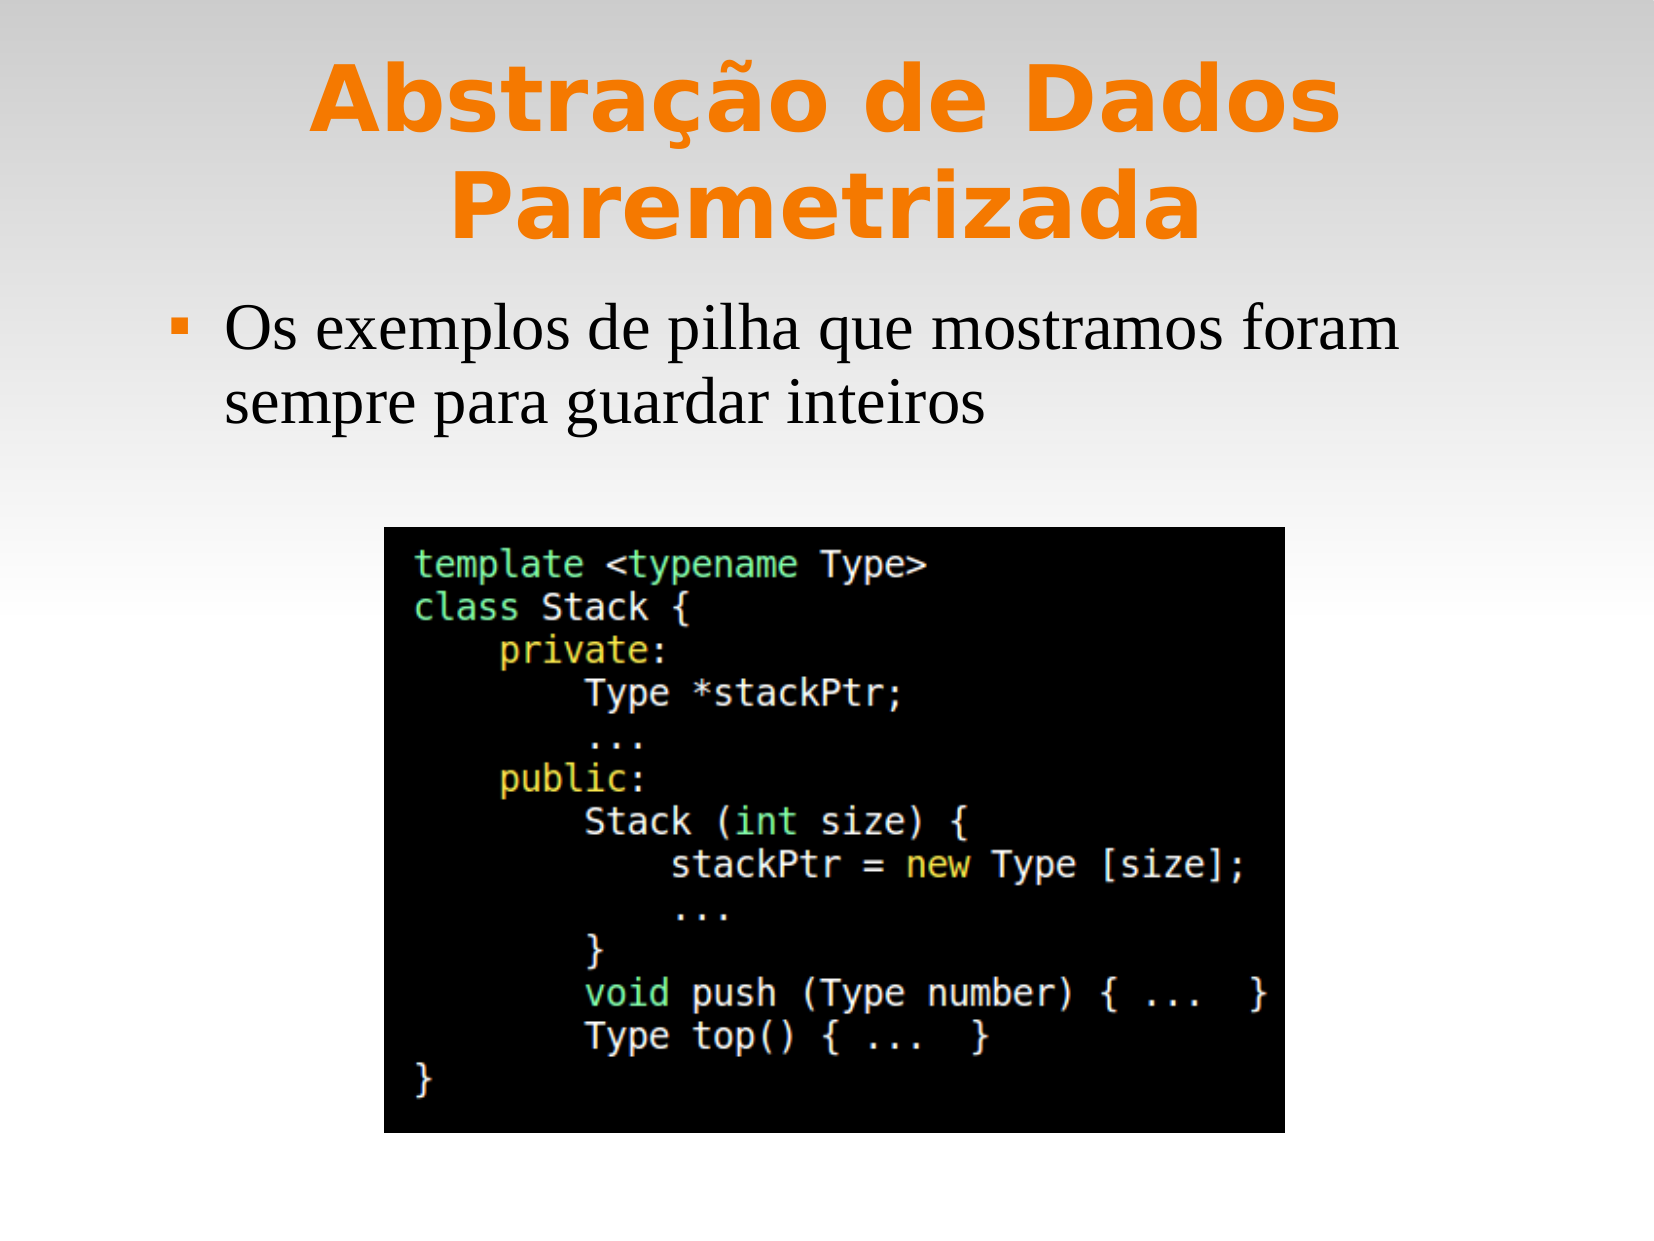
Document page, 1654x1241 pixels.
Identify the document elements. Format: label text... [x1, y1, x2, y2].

list Os exemplos de pilha que mostramos foram sempre para guardar inteiros [82, 290, 1571, 1109]
title Abstração de Dados Paremetrizada [82, 45, 1571, 261]
picture [384, 527, 1285, 1133]
